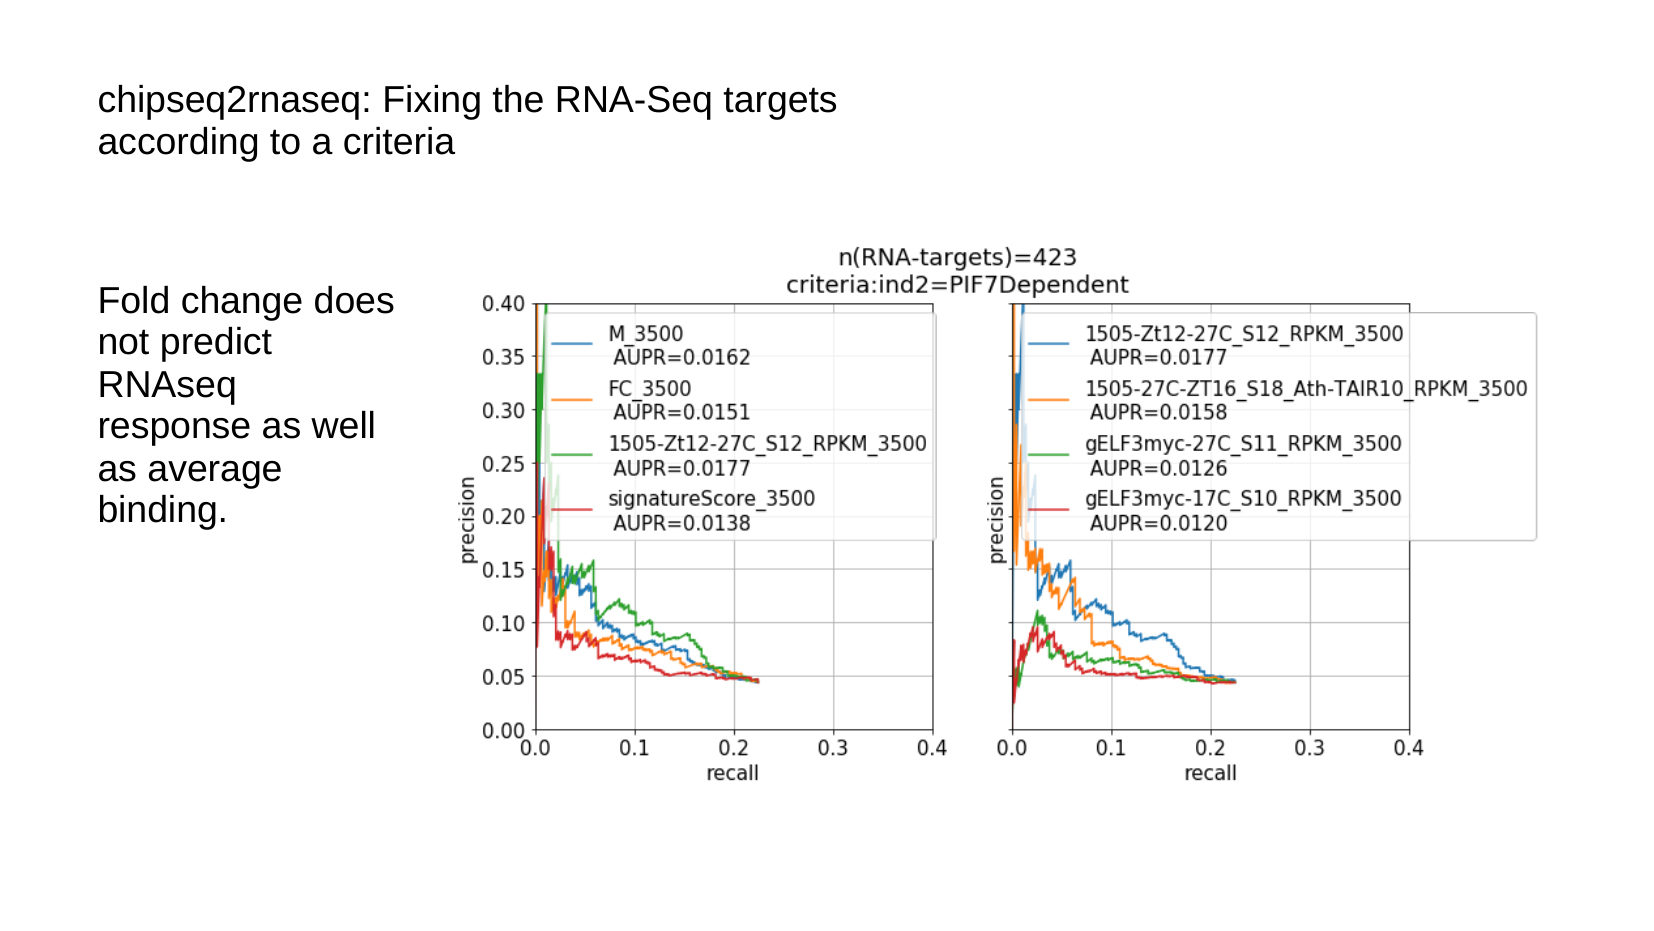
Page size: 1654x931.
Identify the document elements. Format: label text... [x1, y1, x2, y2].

text_box chipseq2rnaseq: Fixing the RNA-Seq targets according to a criteria [82, 70, 1016, 189]
picture [448, 238, 1545, 792]
text_box Fold change does not predict RNAseq response as well as average binding. [82, 271, 414, 567]
